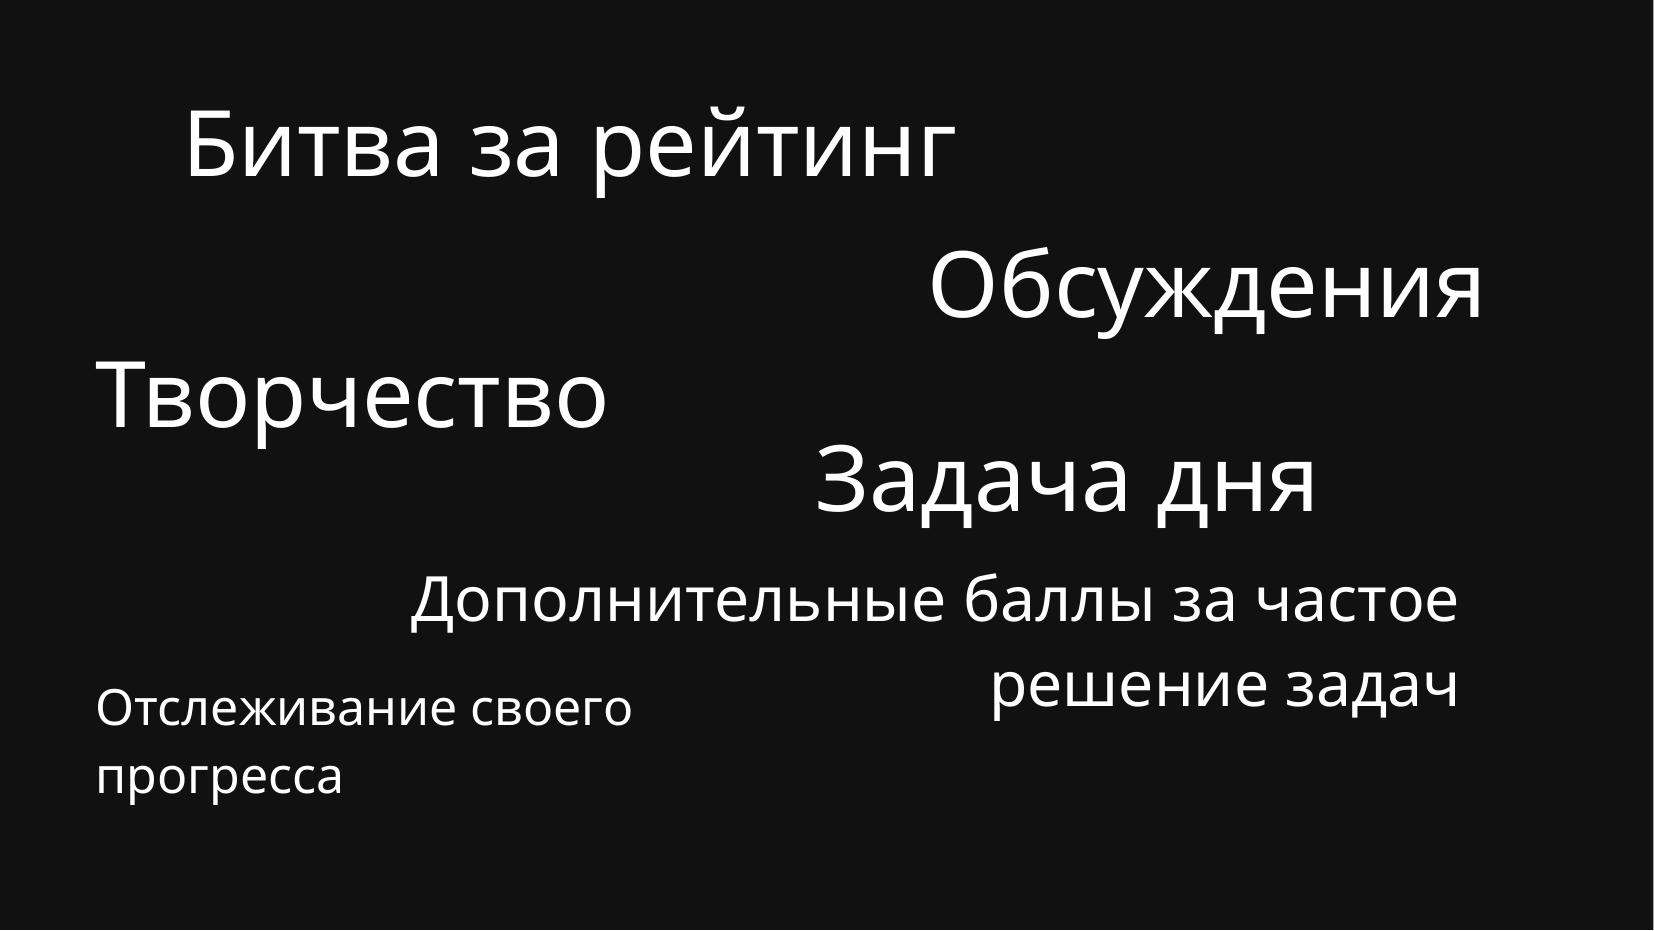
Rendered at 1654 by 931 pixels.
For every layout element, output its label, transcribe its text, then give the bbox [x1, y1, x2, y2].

text_box Обсуждения [912, 211, 1654, 436]
text_box Задача дня [800, 405, 1461, 547]
text_box Отслеживание своего прогресса [80, 664, 724, 799]
text_box Творчество [81, 322, 820, 488]
text_box Дополнительные баллы за частое решение задач [210, 547, 1476, 881]
title Битва за рейтинг [34, 58, 1106, 224]
